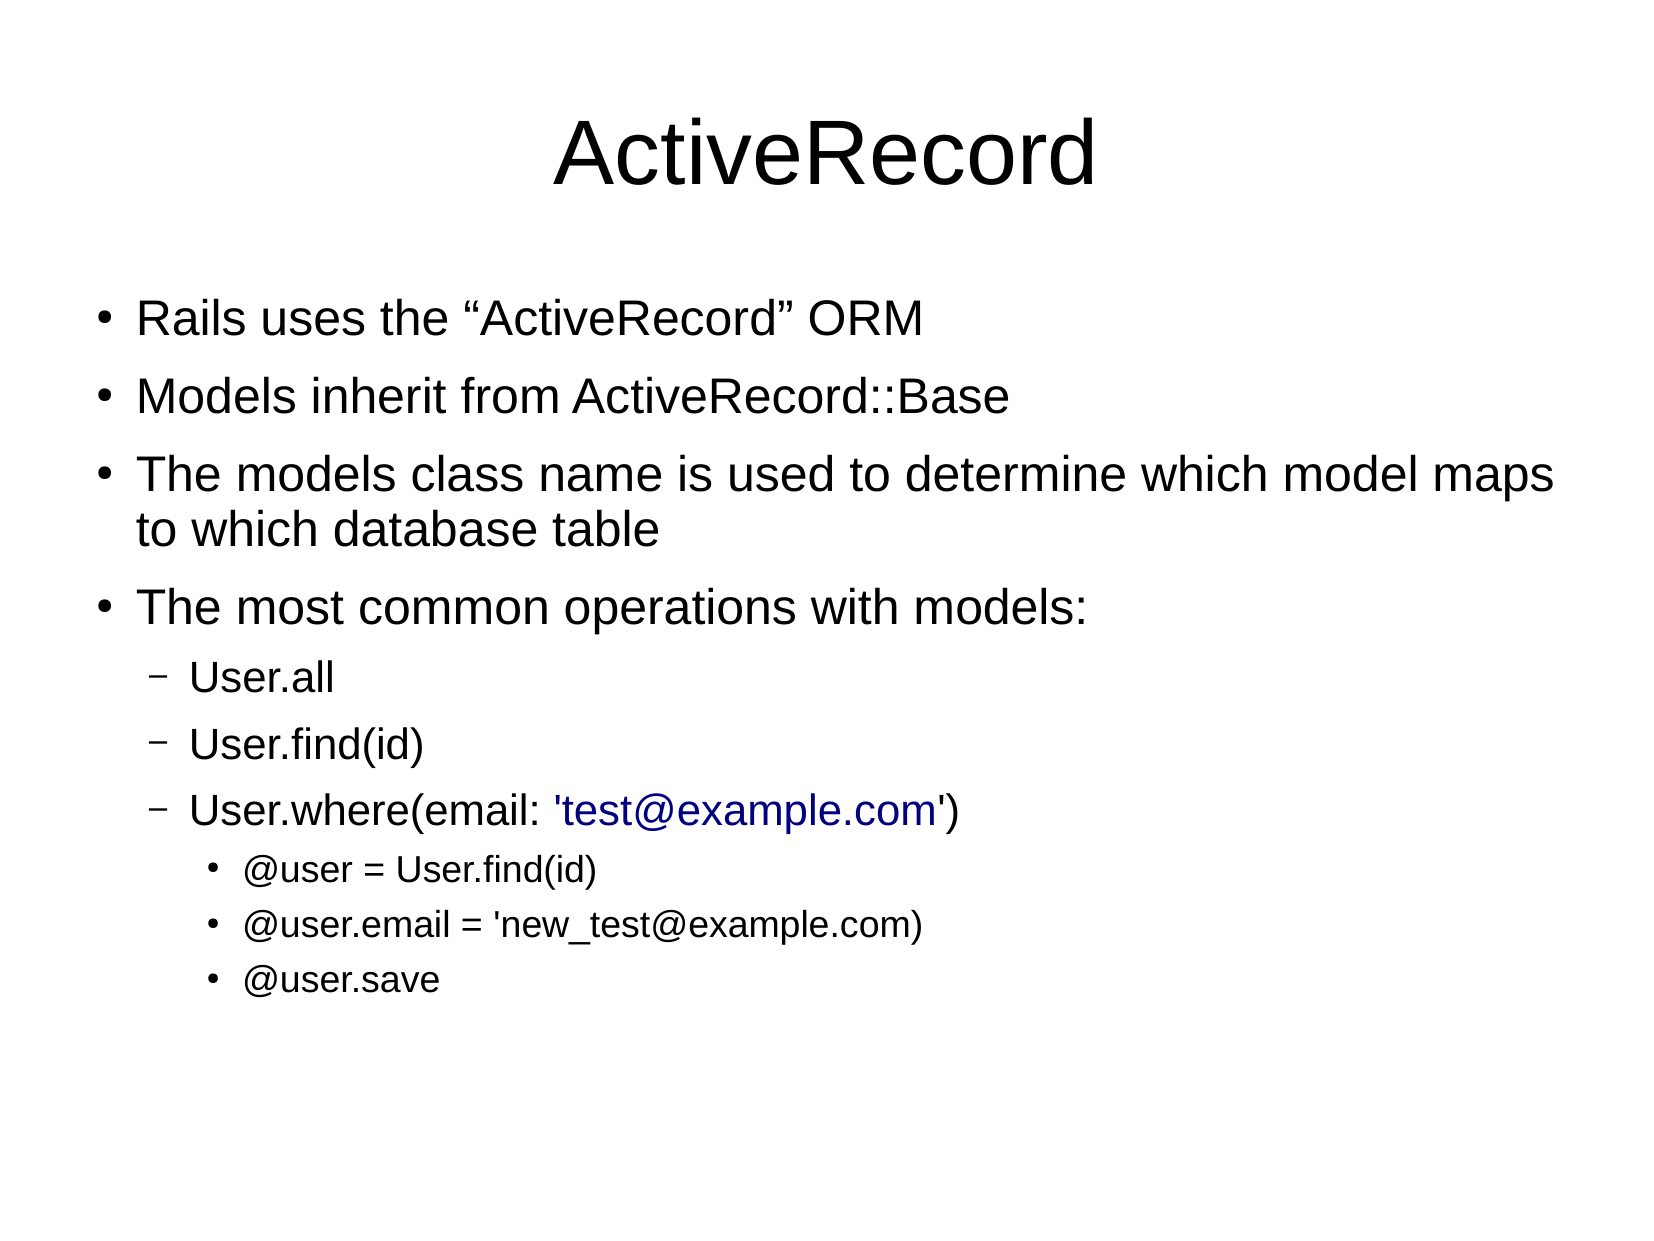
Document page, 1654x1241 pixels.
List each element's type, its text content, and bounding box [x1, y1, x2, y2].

list Rails uses the “ActiveRecord” ORM Models inherit from ActiveRecord::Base The models class name is used to determine which model maps to which database table The most common operations with models: User.all User.find(id) User.where(email: 'test@example.com') @user = User.find(id) @user.email = 'new_test@example.com) @user.save [82, 290, 1571, 1010]
title ActiveRecord [82, 49, 1571, 257]
